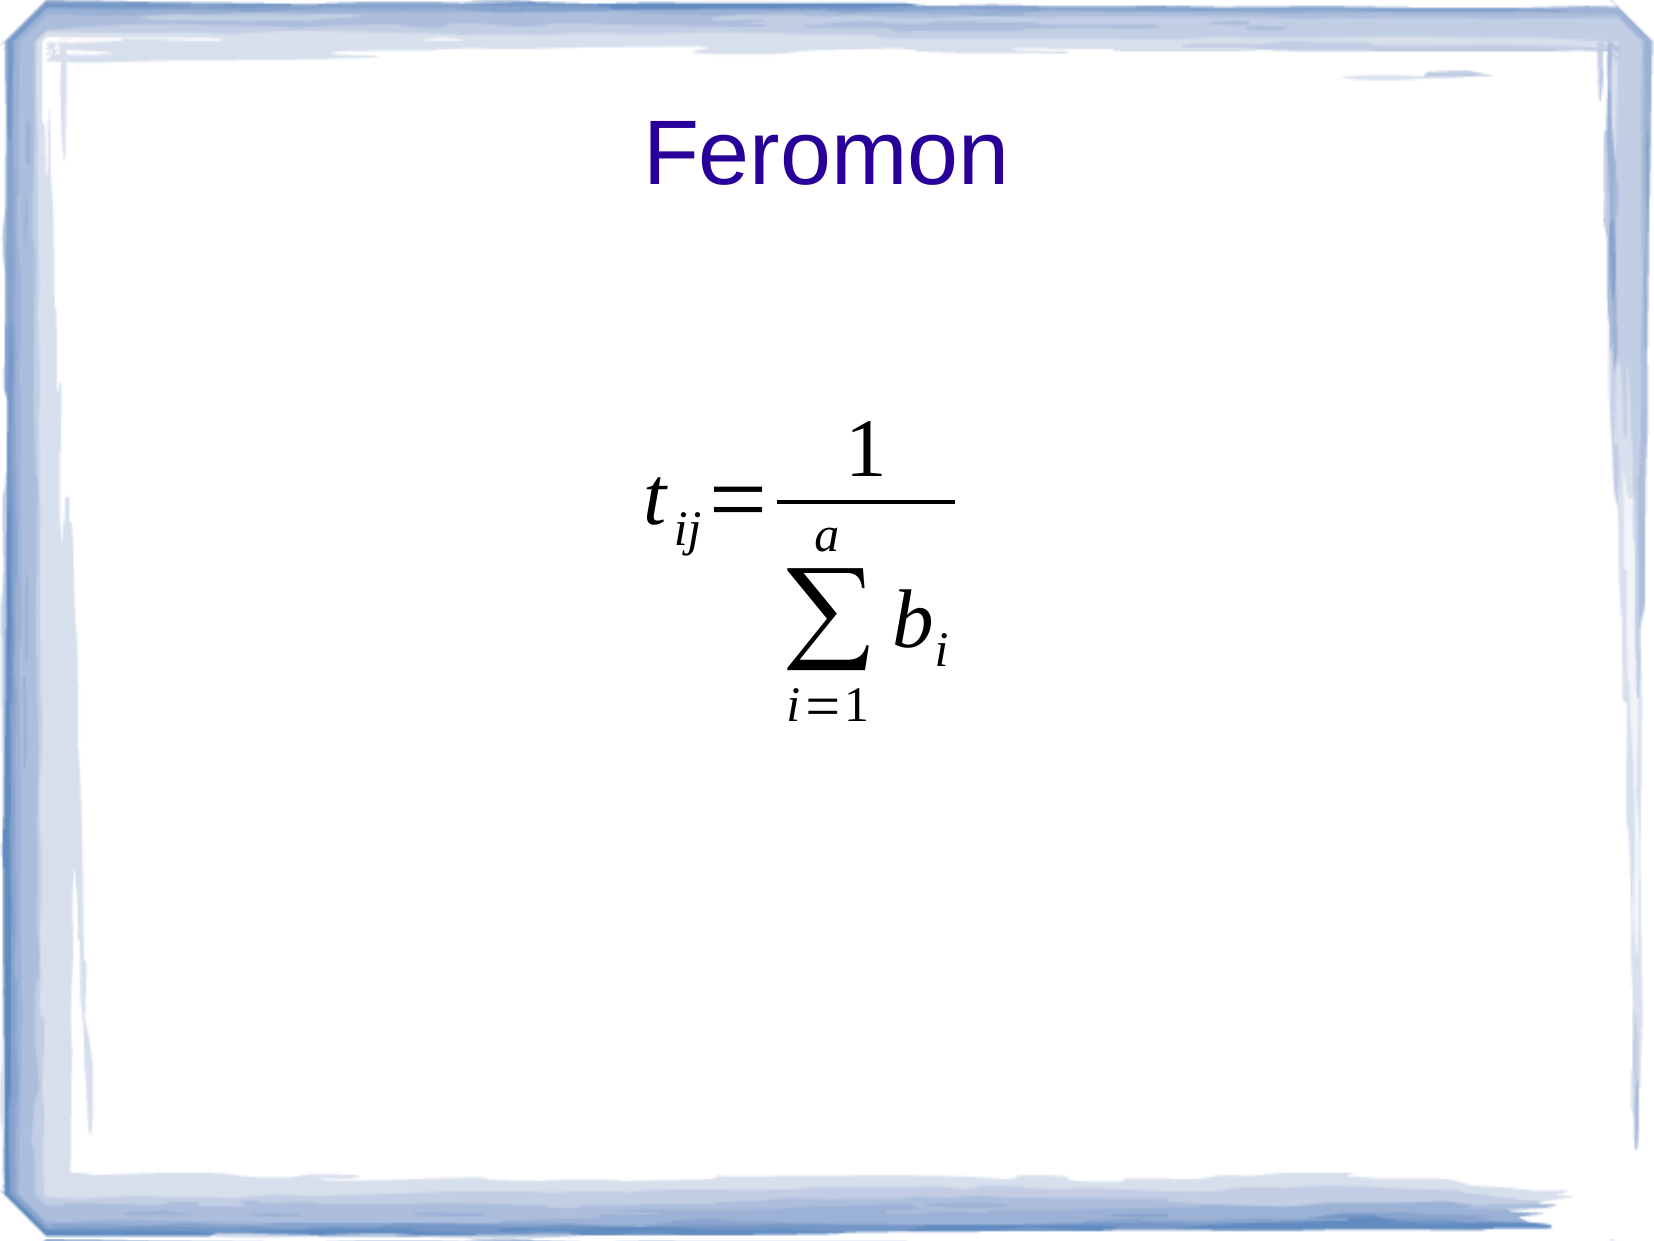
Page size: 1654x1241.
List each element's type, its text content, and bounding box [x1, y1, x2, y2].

title Feromon [82, 49, 1571, 257]
picture [0, 0, 1654, 1241]
chart [637, 402, 966, 733]
